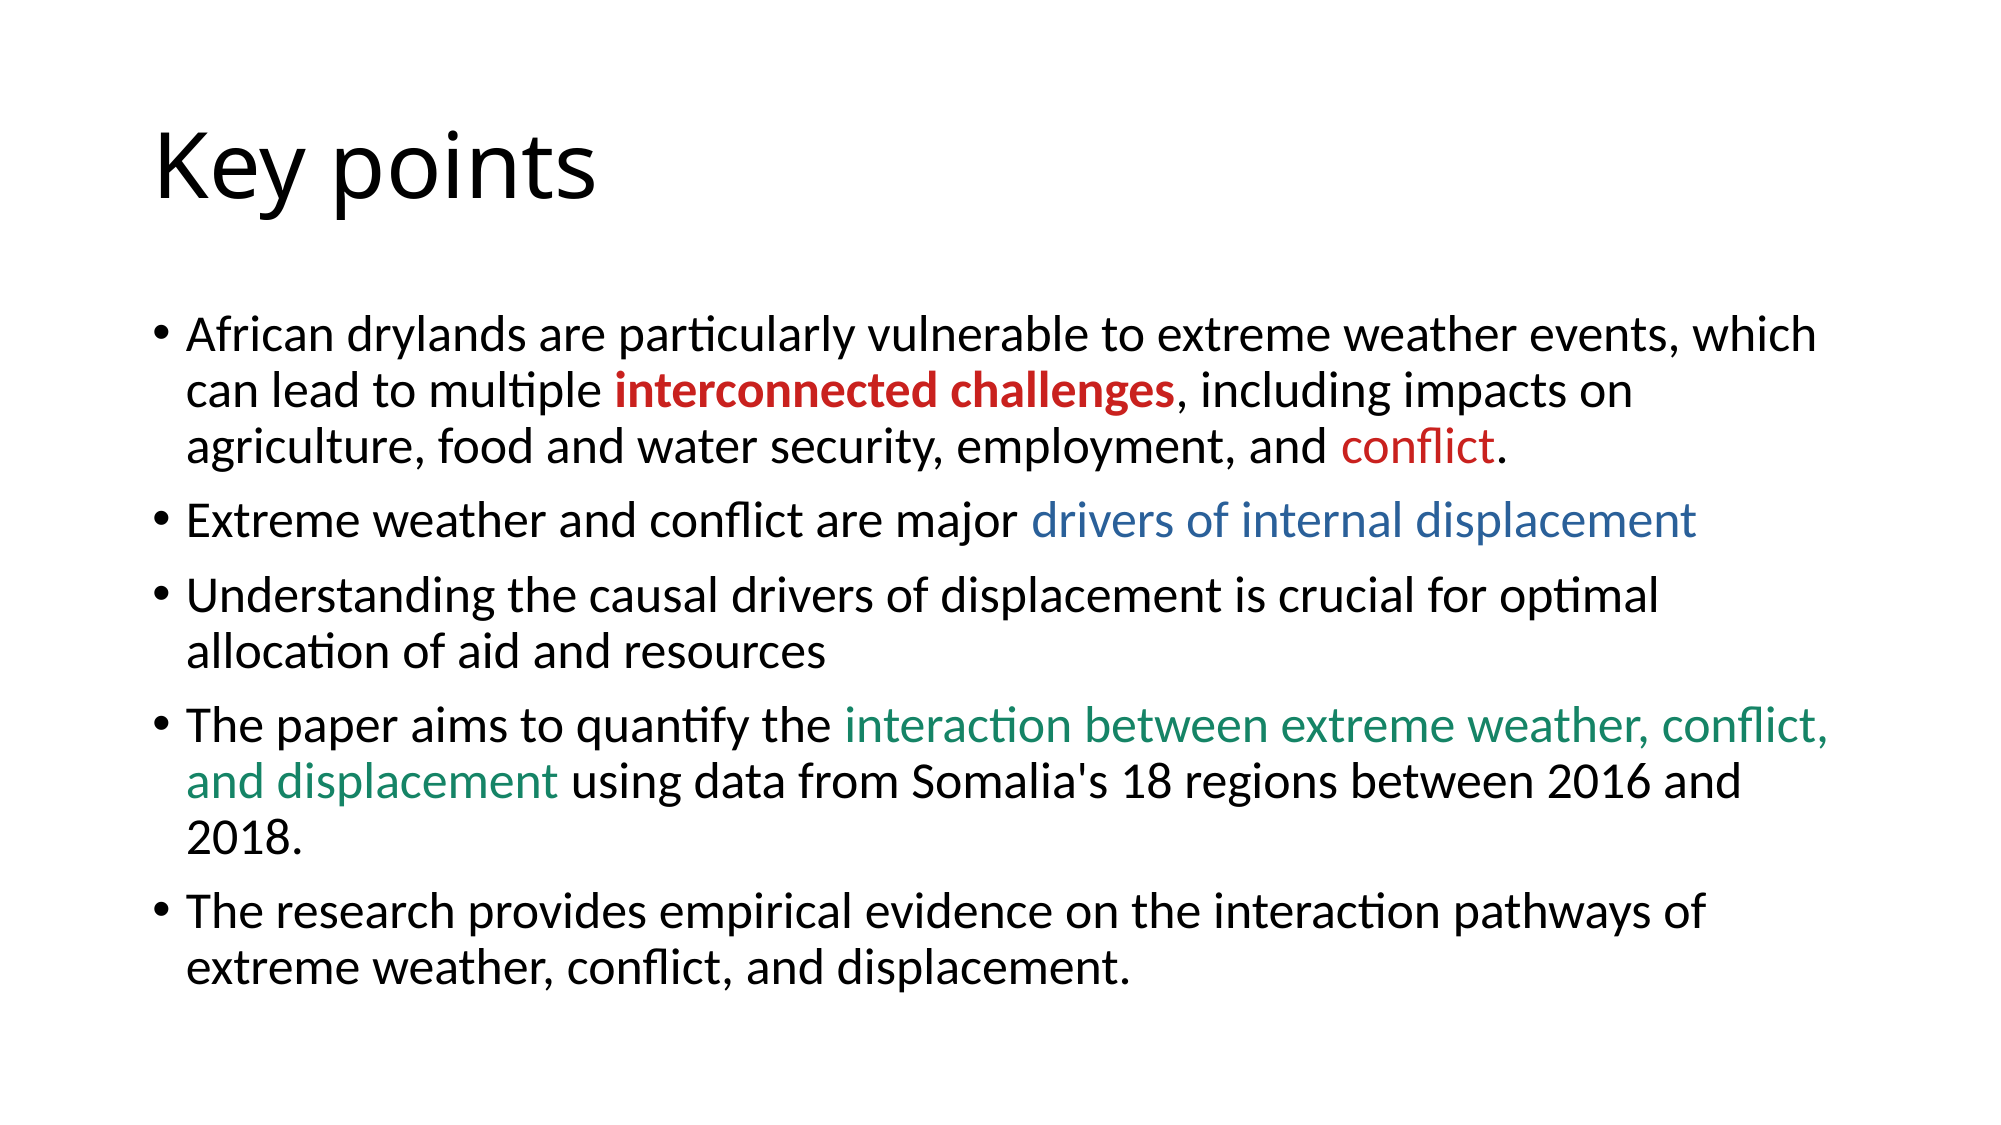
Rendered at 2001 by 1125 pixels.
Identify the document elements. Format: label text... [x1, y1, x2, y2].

title Key points [137, 59, 1863, 278]
list African drylands are particularly vulnerable to extreme weather events, which can lead to multiple interconnected challenges, including impacts on agriculture, food and water security, employment, and conflict. Extreme weather and conflict are major drivers of internal displacement Understanding the causal drivers of displacement is crucial for optimal allocation of aid and resources The paper aims to quantify the interaction between extreme weather, conflict, and displacement using data from Somalia's 18 regions between 2016 and 2018. The research provides empirical evidence on the interaction pathways of extreme weather, conflict, and displacement. [137, 299, 1863, 1014]
